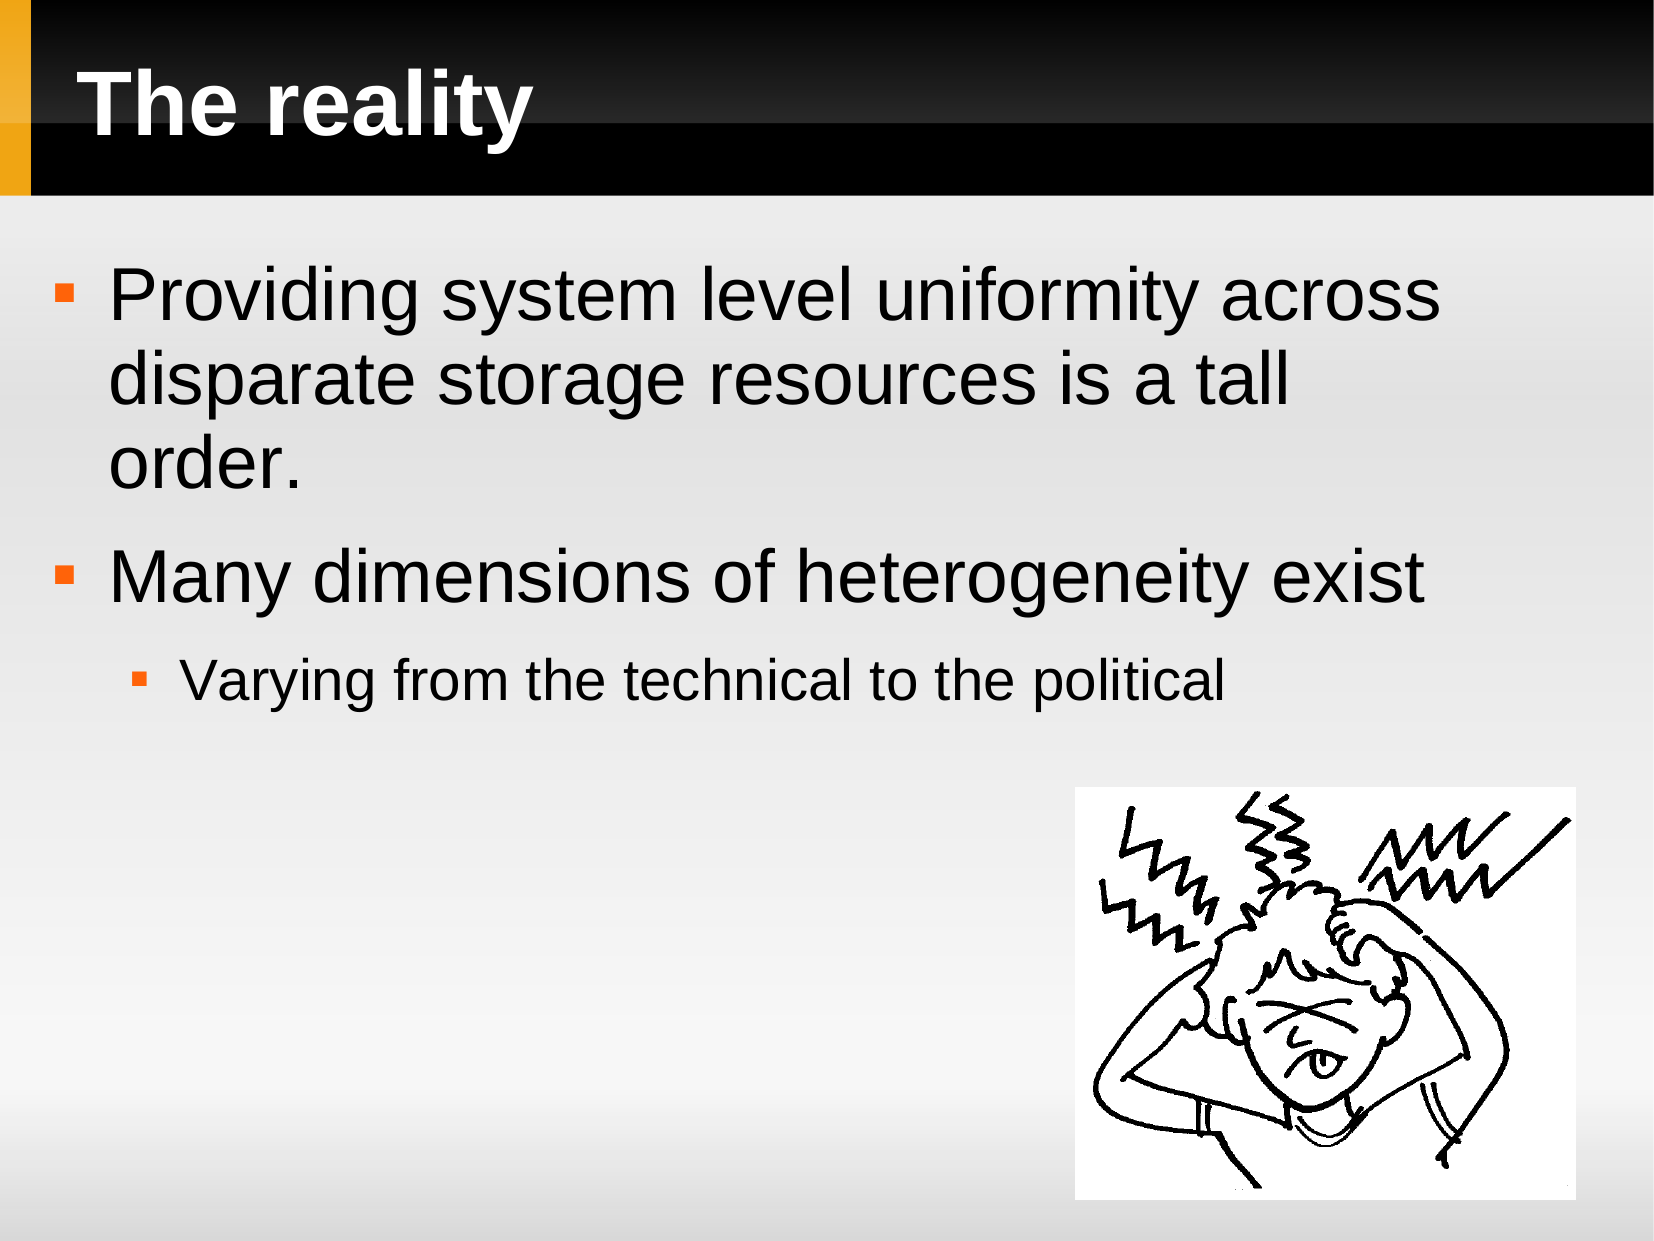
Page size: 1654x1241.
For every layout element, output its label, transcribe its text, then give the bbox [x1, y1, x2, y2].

list Providing system level uniformity across disparate storage resources is a tall order. Many dimensions of heterogeneity exist Varying from the technical to the political [37, 252, 1463, 1126]
picture [0, 0, 1654, 1241]
title The reality [76, 0, 1565, 208]
